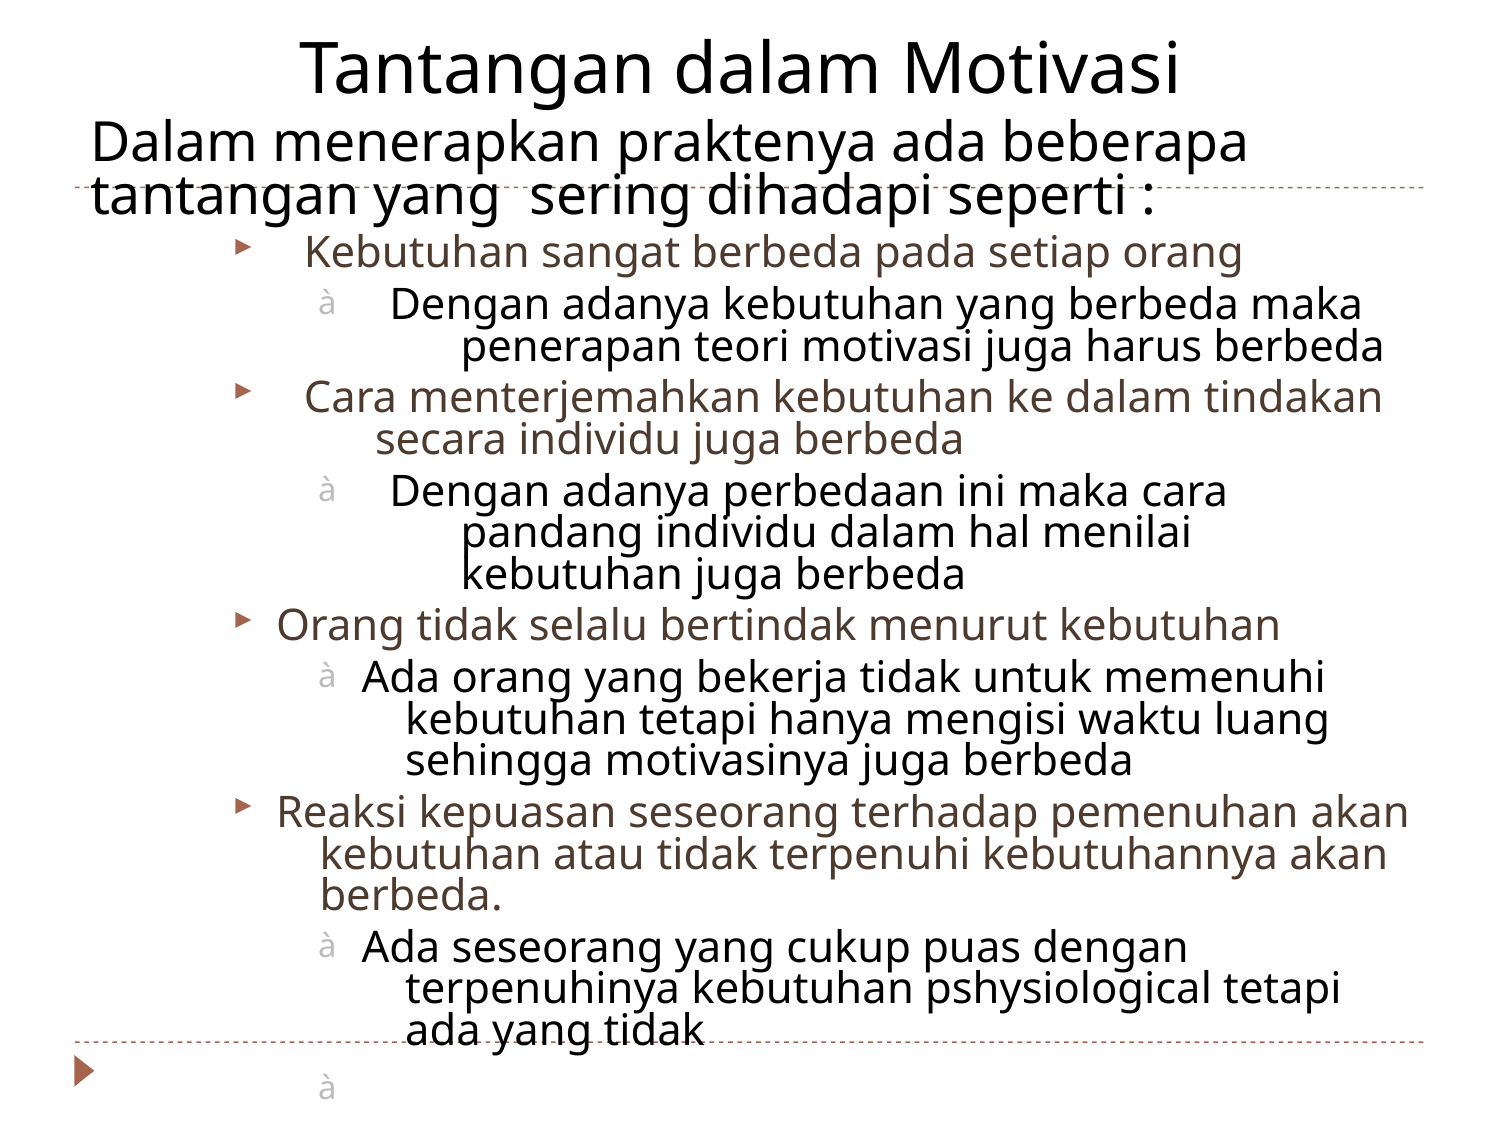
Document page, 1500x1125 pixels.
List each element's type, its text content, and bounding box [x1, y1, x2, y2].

list Tantangan dalam Motivasi Dalam menerapkan praktenya ada beberapa tantangan yang sering dihadapi seperti : Kebutuhan sangat berbeda pada setiap orang Dengan adanya kebutuhan yang berbeda maka penerapan teori motivasi juga harus berbeda Cara menterjemahkan kebutuhan ke dalam tindakan secara individu juga berbeda Dengan adanya perbedaan ini maka cara pandang individu dalam hal menilai kebutuhan juga berbeda Orang tidak selalu bertindak menurut kebutuhan Ada orang yang bekerja tidak untuk memenuhi kebutuhan tetapi hanya mengisi waktu luang sehingga motivasinya juga berbeda Reaksi kepuasan seseorang terhadap pemenuhan akan kebutuhan atau tidak terpenuhi kebutuhannya akan berbeda. Ada seseorang yang cukup puas dengan terpenuhinya kebutuhan pshysiological tetapi ada yang tidak [75, 31, 1426, 1071]
